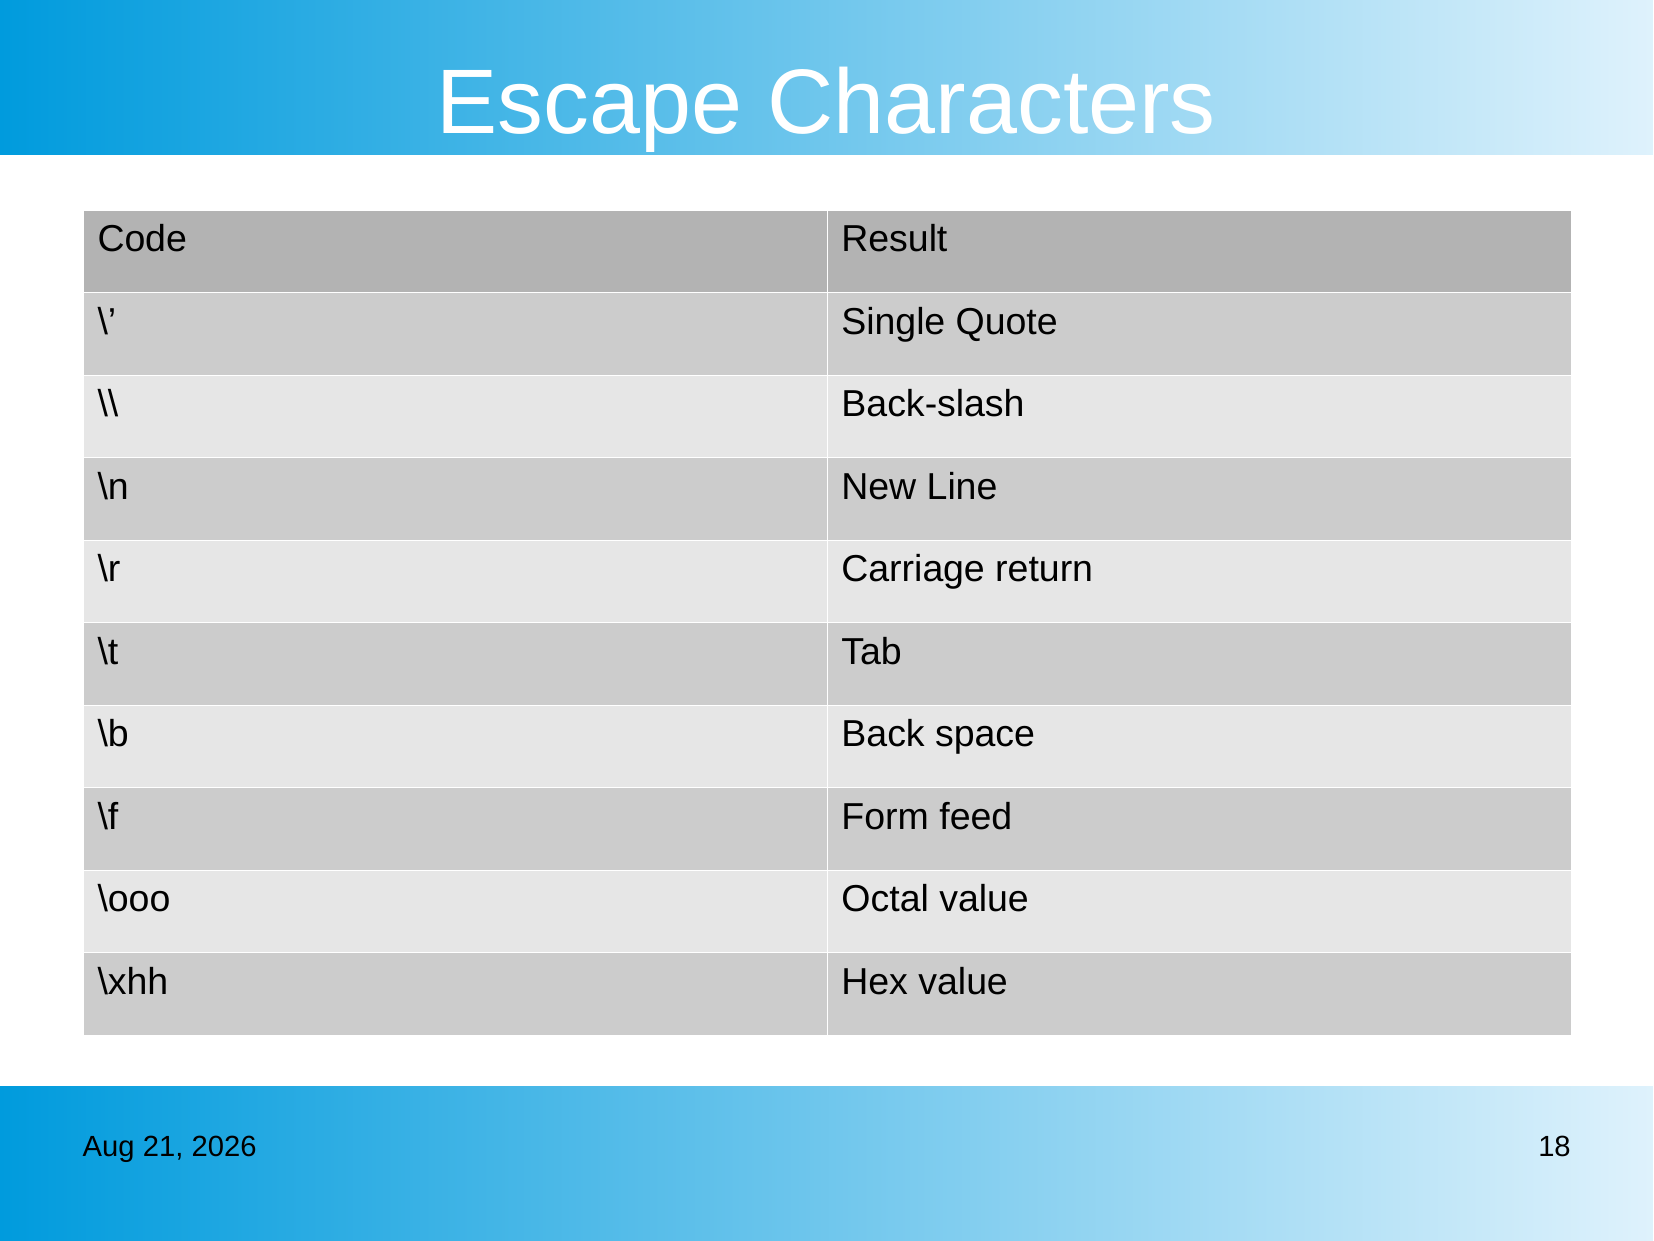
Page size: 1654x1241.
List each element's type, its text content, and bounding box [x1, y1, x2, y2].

table_cell \f [84, 788, 827, 870]
table_cell \’ [84, 293, 827, 375]
table_cell \t [84, 623, 827, 705]
title Escape Characters [82, 49, 1571, 155]
table_cell Form feed [828, 788, 1571, 870]
table_cell \ooo [84, 871, 827, 952]
table_cell \n [84, 458, 827, 540]
table_cell Single Quote [828, 293, 1571, 375]
table_cell Octal value [828, 871, 1571, 952]
table_cell \r [84, 541, 827, 622]
table_header Result [828, 211, 1571, 292]
table_header Code [84, 211, 827, 292]
table_cell \xhh [84, 953, 827, 1035]
table_cell Hex value [828, 953, 1571, 1035]
table_cell \\ [84, 376, 827, 457]
table_cell Back-slash [828, 376, 1571, 457]
table_cell Back space [828, 706, 1571, 787]
table_cell Tab [828, 623, 1571, 705]
table_cell New Line [828, 458, 1571, 540]
table_cell \b [84, 706, 827, 787]
table_cell Carriage return [828, 541, 1571, 622]
